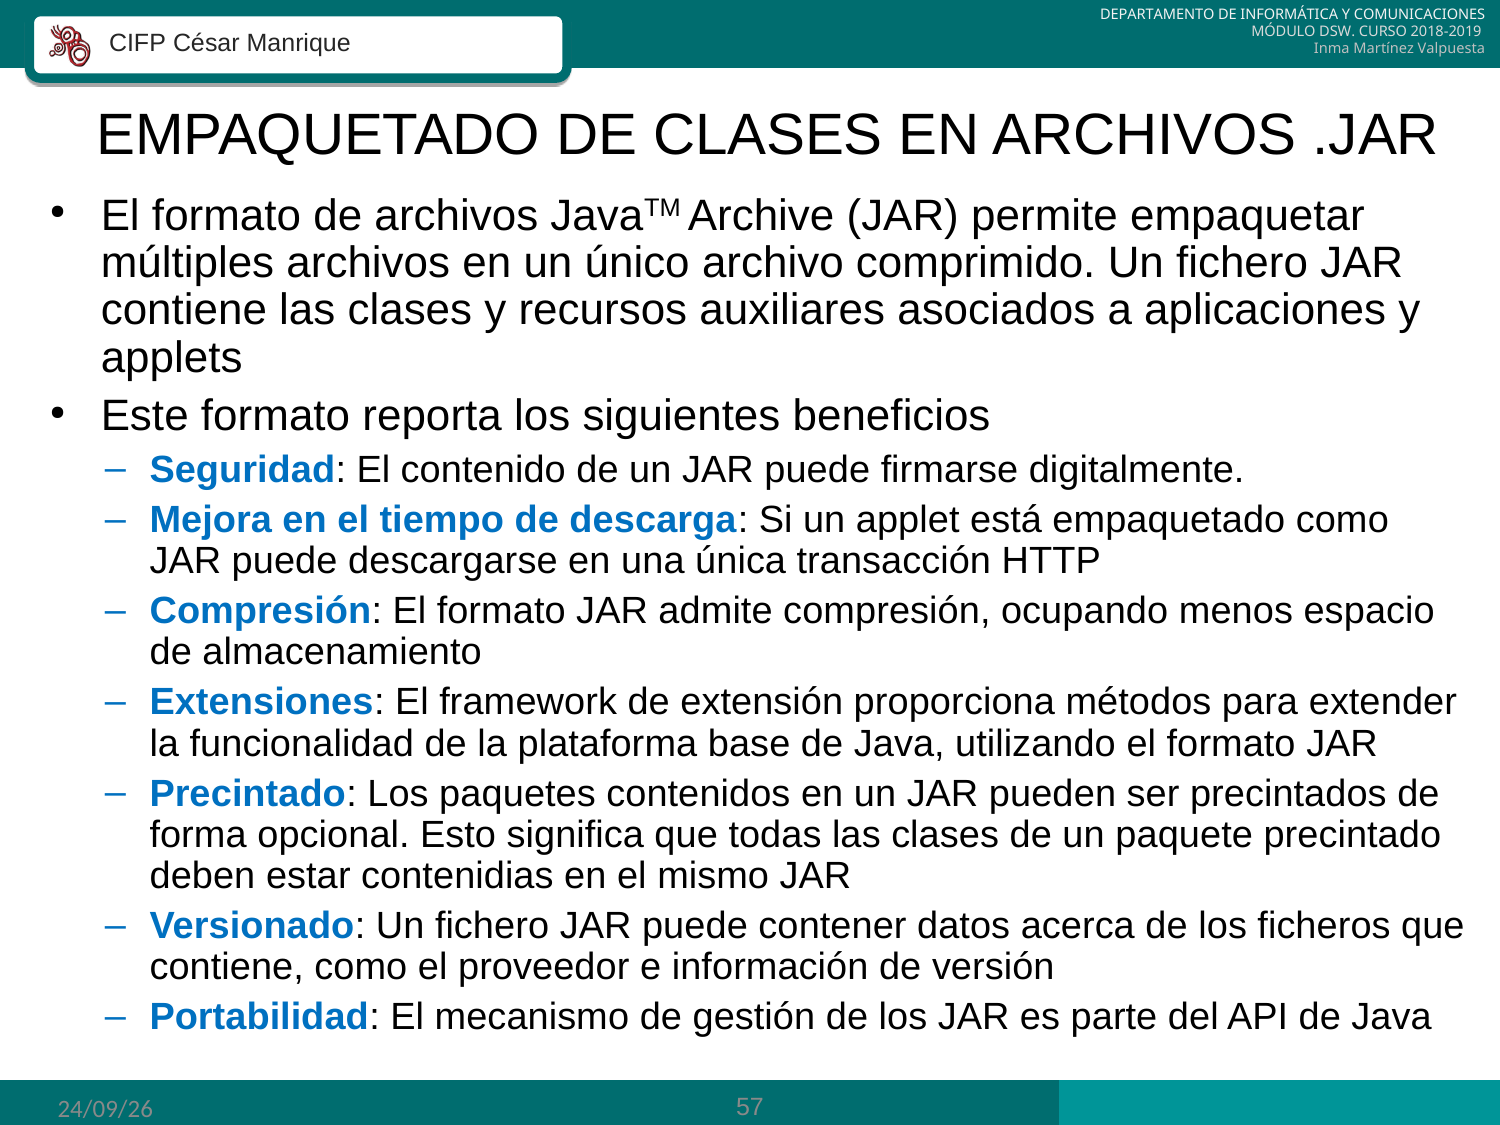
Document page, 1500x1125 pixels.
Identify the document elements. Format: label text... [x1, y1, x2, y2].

picture [47, 23, 93, 67]
text_box 18/09/18 [42, 1085, 344, 1125]
list El formato de archivos JavaTM Archive (JAR) permite empaquetar múltiples archivos en un único archivo comprimido. Un fichero JAR contiene las clases y recursos auxiliares asociados a aplicaciones y applets Este formato reporta los siguientes beneficios Seguridad: El contenido de un JAR puede firmarse digitalmente. Mejora en el tiempo de descarga: Si un applet está empaquetado como JAR puede descargarse en una única transacción HTTP Compresión: El formato JAR admite compresión, ocupando menos espacio de almacenamiento Extensiones: El framework de extensión proporciona métodos para extender la funcionalidad de la plataforma base de Java, utilizando el formato JAR Precintado: Los paquetes contenidos en un JAR pueden ser precintados de forma opcional. Esto significa que todas las clases de un paquete precintado deben estar contenidias en el mismo JAR Versionado: Un fichero JAR puede contener datos acerca de los ficheros que contiene, como el proveedor e información de versión Portabilidad: El mecanismo de gestión de los JAR es parte del API de Java [17, 184, 1483, 1059]
text_box <número> [512, 1082, 988, 1125]
title EMPAQUETADO DE CLASES EN ARCHIVOS .JAR [17, 90, 1483, 173]
